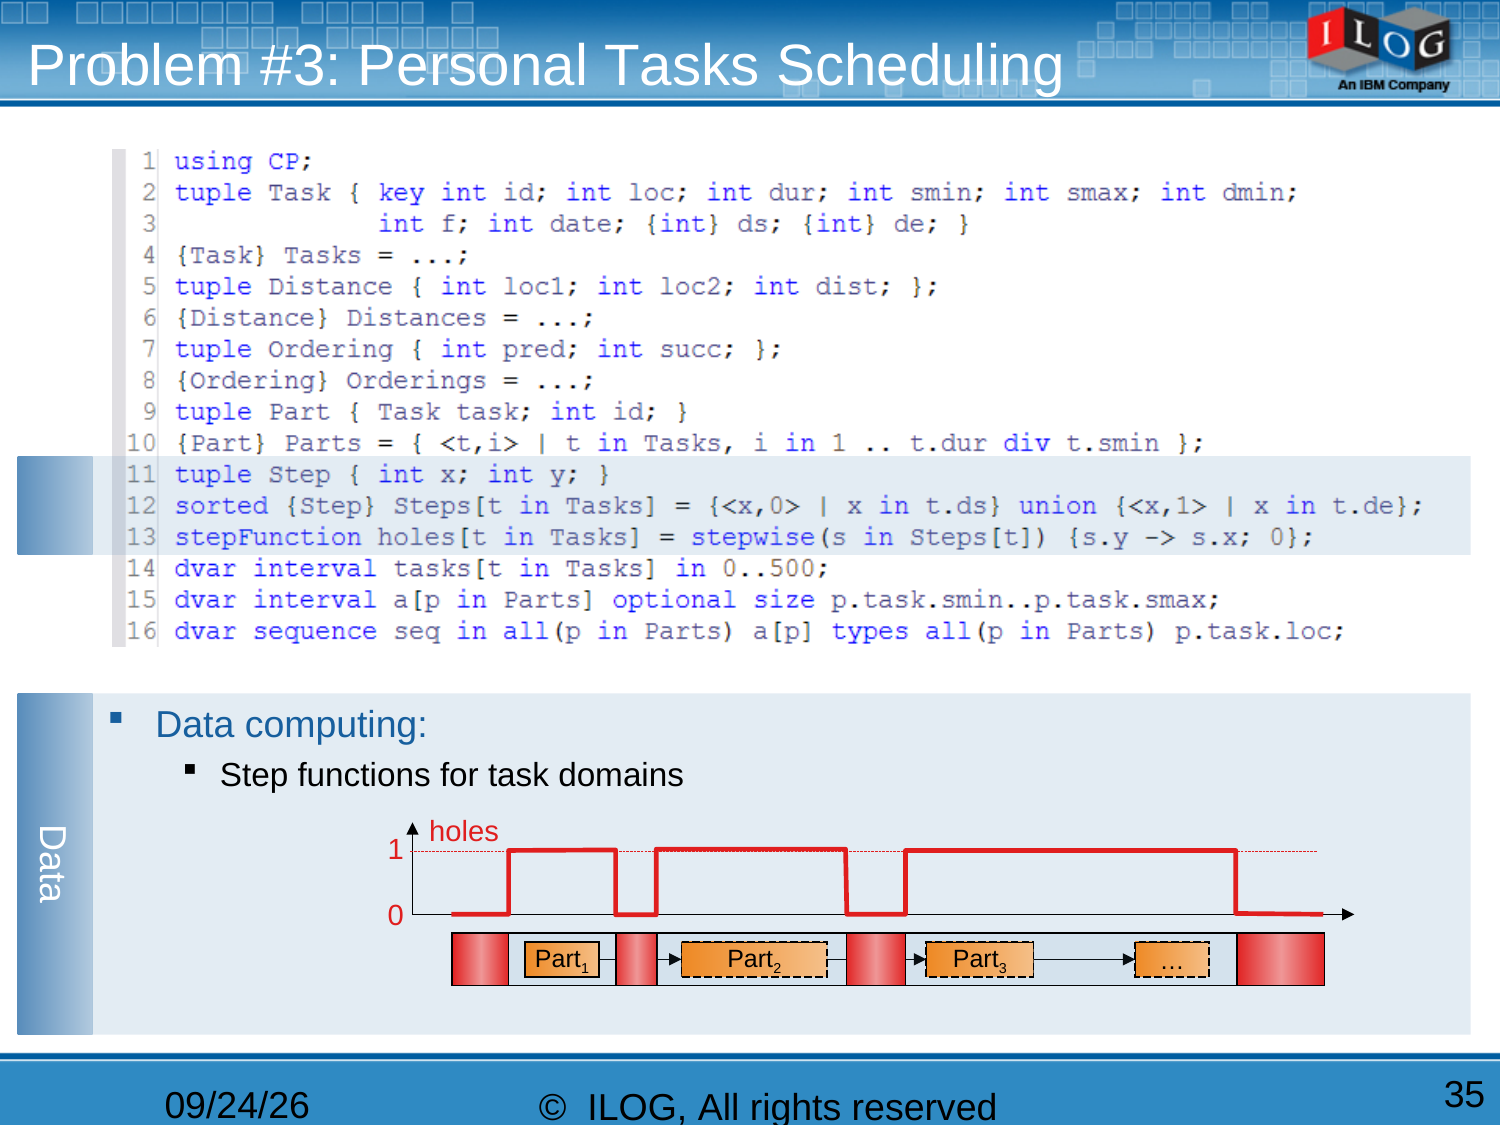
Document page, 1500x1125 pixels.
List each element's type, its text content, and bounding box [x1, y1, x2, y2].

text_box 1 [372, 822, 412, 873]
text_box [17, 456, 1471, 555]
text_box Part3 [926, 941, 1034, 977]
text_box 1 [413, 835, 419, 873]
text_box Data [17, 693, 92, 1035]
picture [0, 0, 1500, 1125]
picture [775, 1102, 785, 1118]
text_box Part2 [681, 941, 828, 977]
text_box … [1135, 941, 1210, 977]
text_box 0 [372, 889, 419, 940]
title Problem #3: Personal Tasks Scheduling [12, 0, 1300, 144]
text_box [92, 933, 1471, 1035]
text_box Data computing: Step functions for task domains [92, 692, 1471, 984]
text_box Part1 [525, 941, 599, 977]
text_box holes [414, 804, 515, 855]
